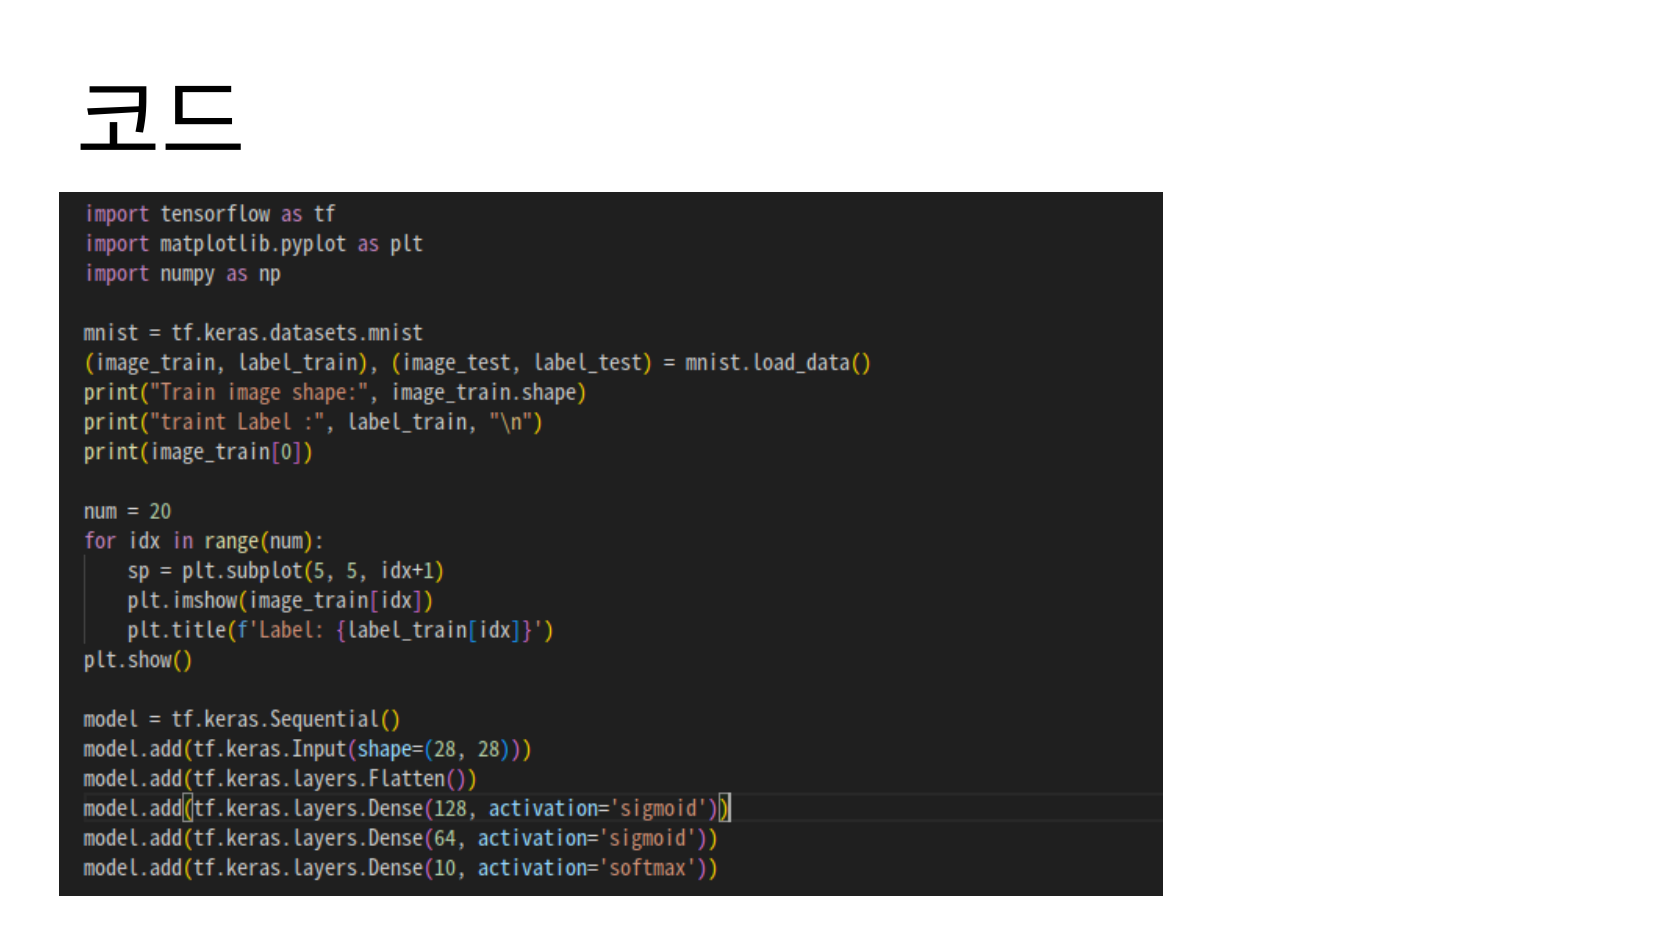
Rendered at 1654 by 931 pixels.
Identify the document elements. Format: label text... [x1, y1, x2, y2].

title 코드 [76, 37, 1565, 193]
picture [59, 192, 1163, 896]
